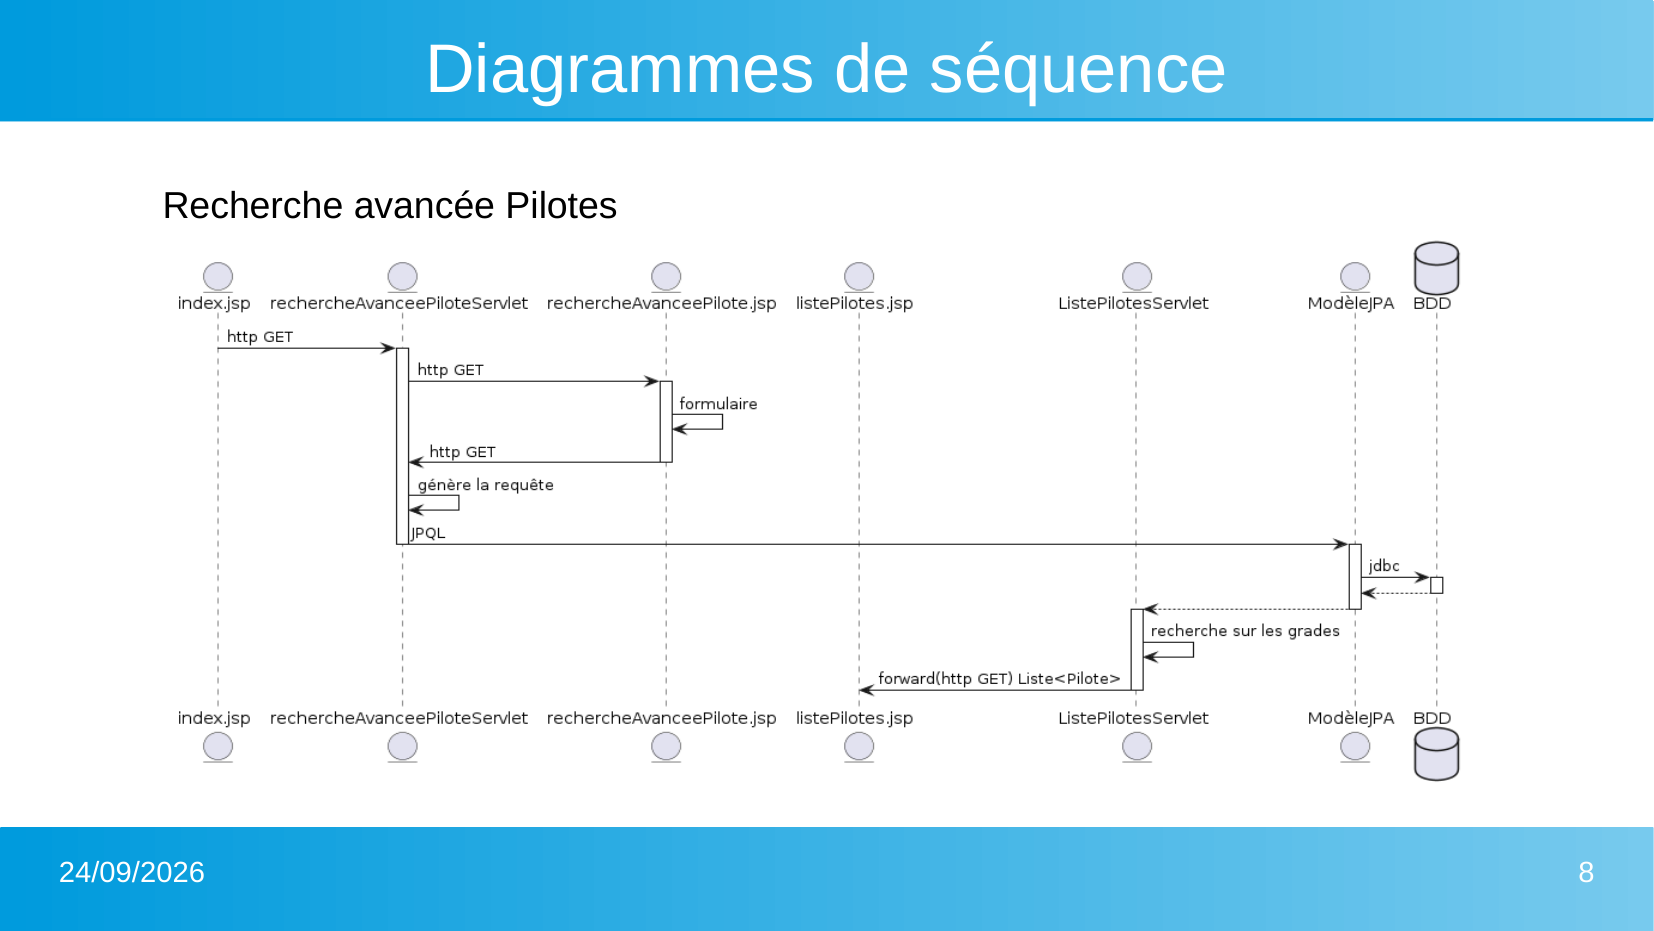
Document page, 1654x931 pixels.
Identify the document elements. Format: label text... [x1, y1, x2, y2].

picture [172, 236, 1477, 798]
text_box Recherche avancée Pilotes [147, 177, 827, 234]
title Diagrammes de séquence [59, 29, 1595, 108]
